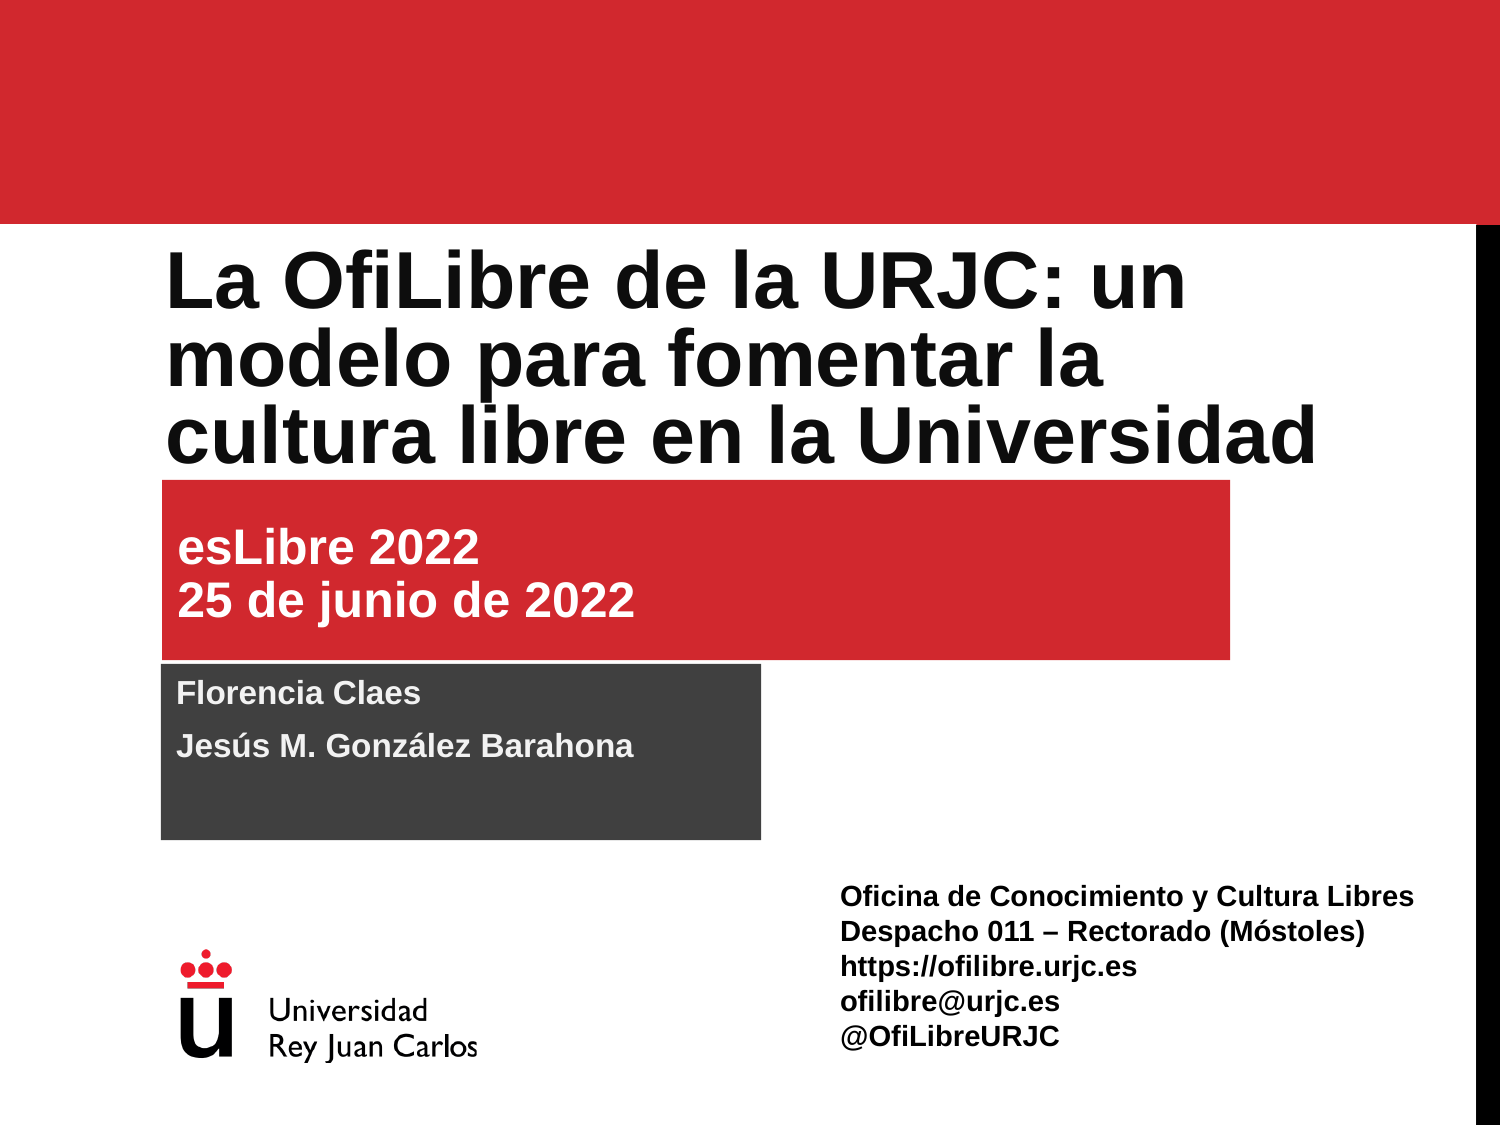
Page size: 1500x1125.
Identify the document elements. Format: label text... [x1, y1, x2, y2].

text_box [0, 0, 1500, 224]
text_box Florencia Claes Jesús M. González Barahona [160, 663, 762, 841]
picture [180, 949, 477, 1063]
text_box Oficina de Conocimiento y Cultura Libres Despacho 011 – Rectorado (Móstoles) https://ofilibre.urjc.es ofilibre@urjc.es @OfiLibreURJC [825, 870, 1446, 1065]
text_box esLibre 2022 25 de junio de 2022 [162, 479, 1231, 661]
text_box La OfiLibre de la URJC: un modelo para fomentar la cultura libre en la Universidad [150, 216, 1383, 487]
